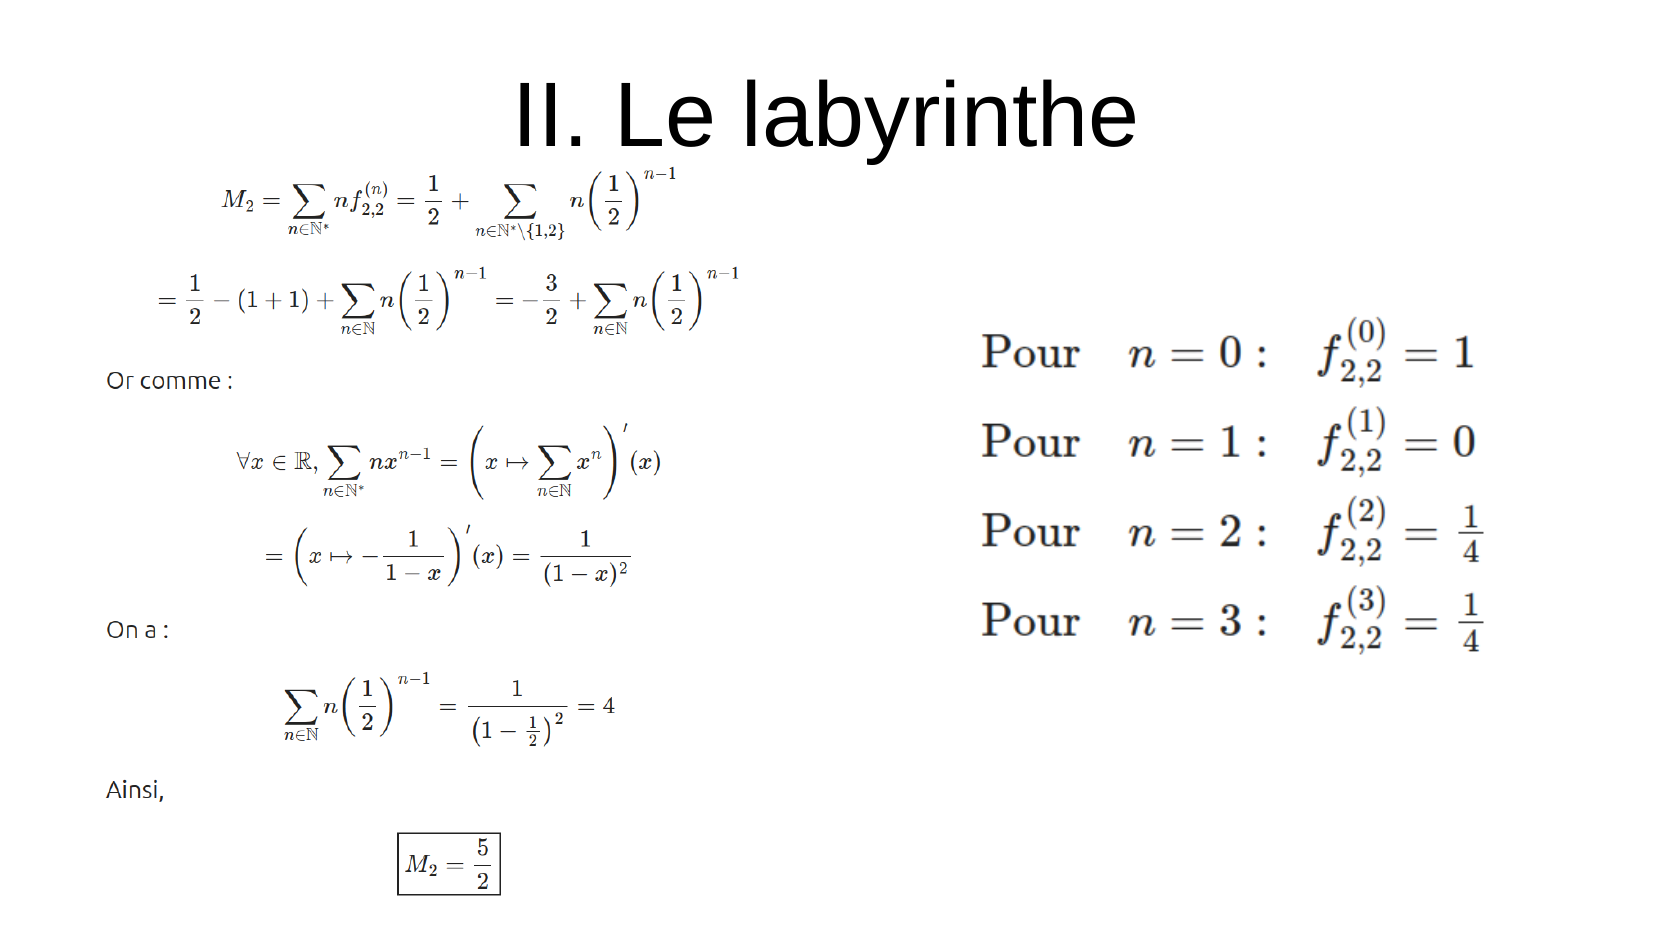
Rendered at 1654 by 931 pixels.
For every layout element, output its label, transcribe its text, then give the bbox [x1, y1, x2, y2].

title II. Le labyrinthe [82, 37, 1571, 193]
picture [956, 311, 1501, 683]
picture [87, 153, 751, 901]
